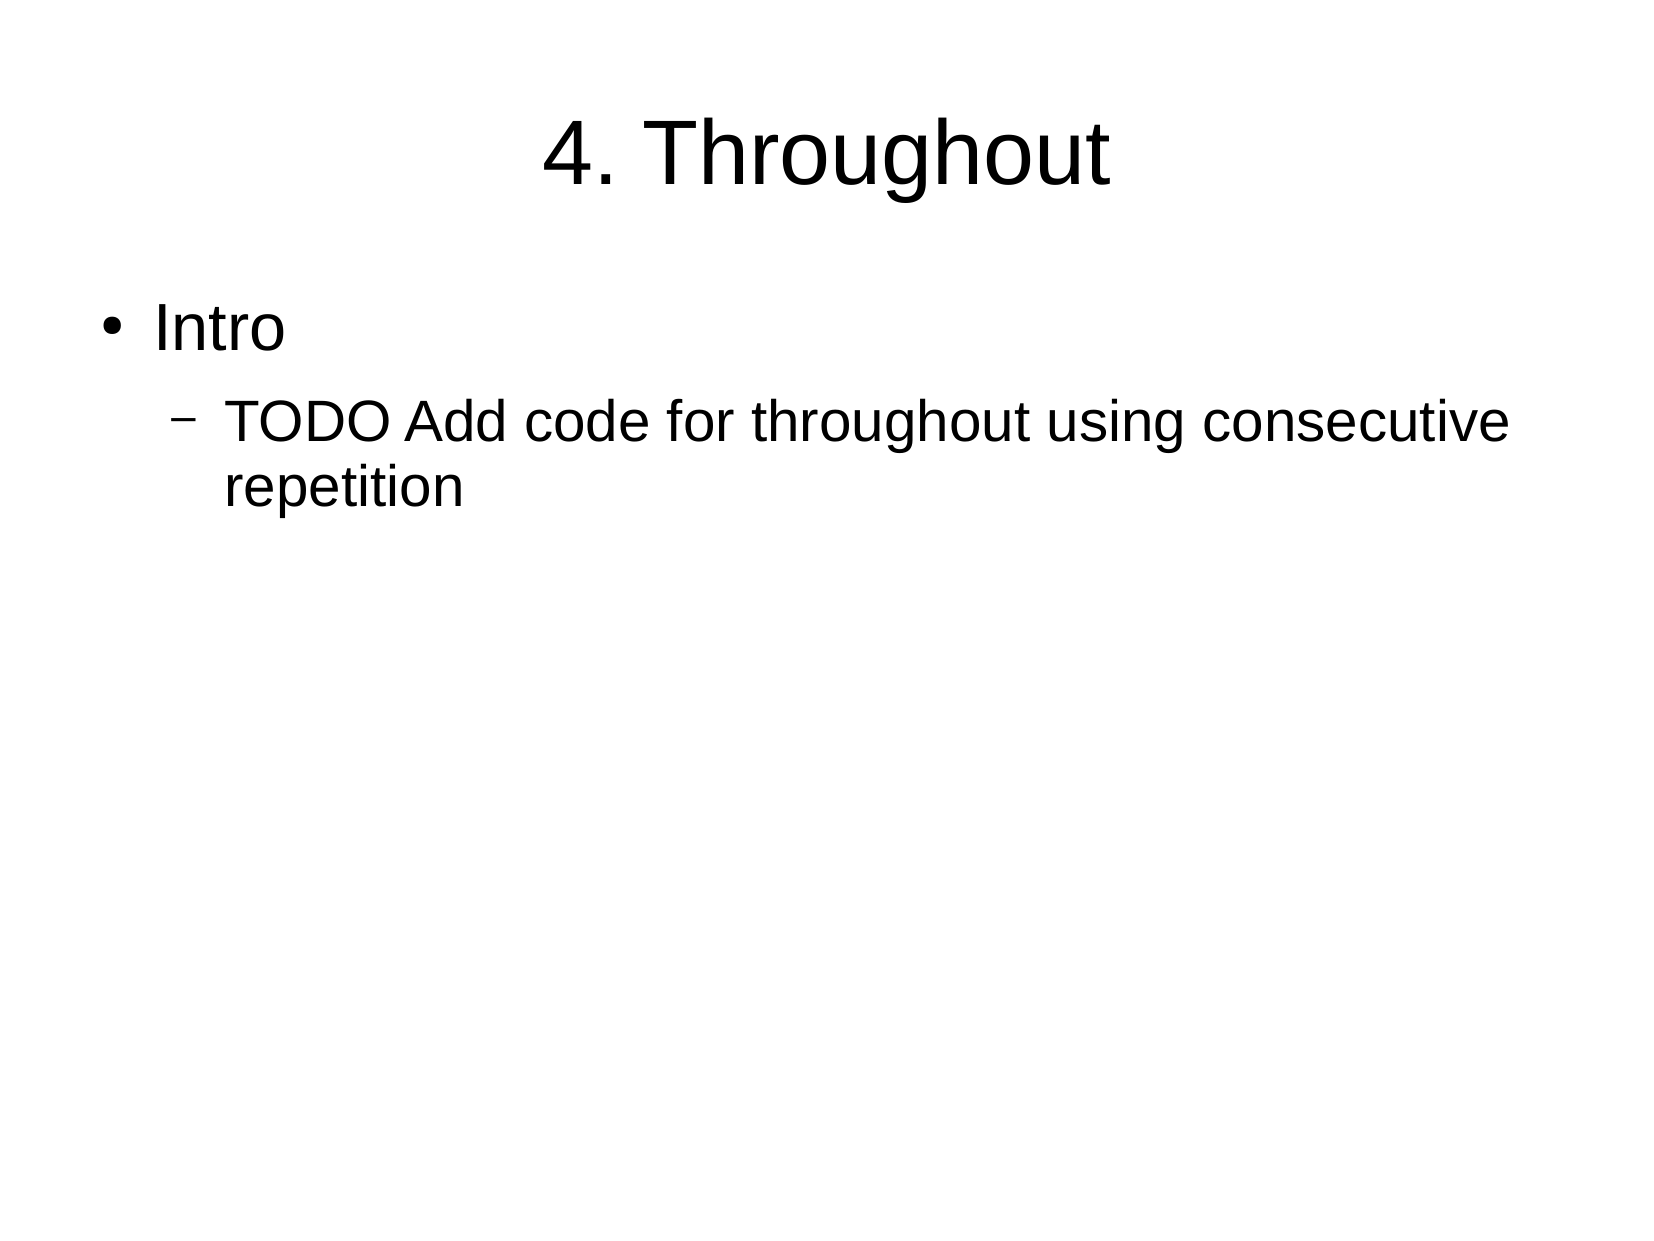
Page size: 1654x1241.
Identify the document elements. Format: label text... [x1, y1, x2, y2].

title 4. Throughout [82, 49, 1571, 257]
list Intro TODO Add code for throughout using consecutive repetition [82, 290, 1571, 1010]
